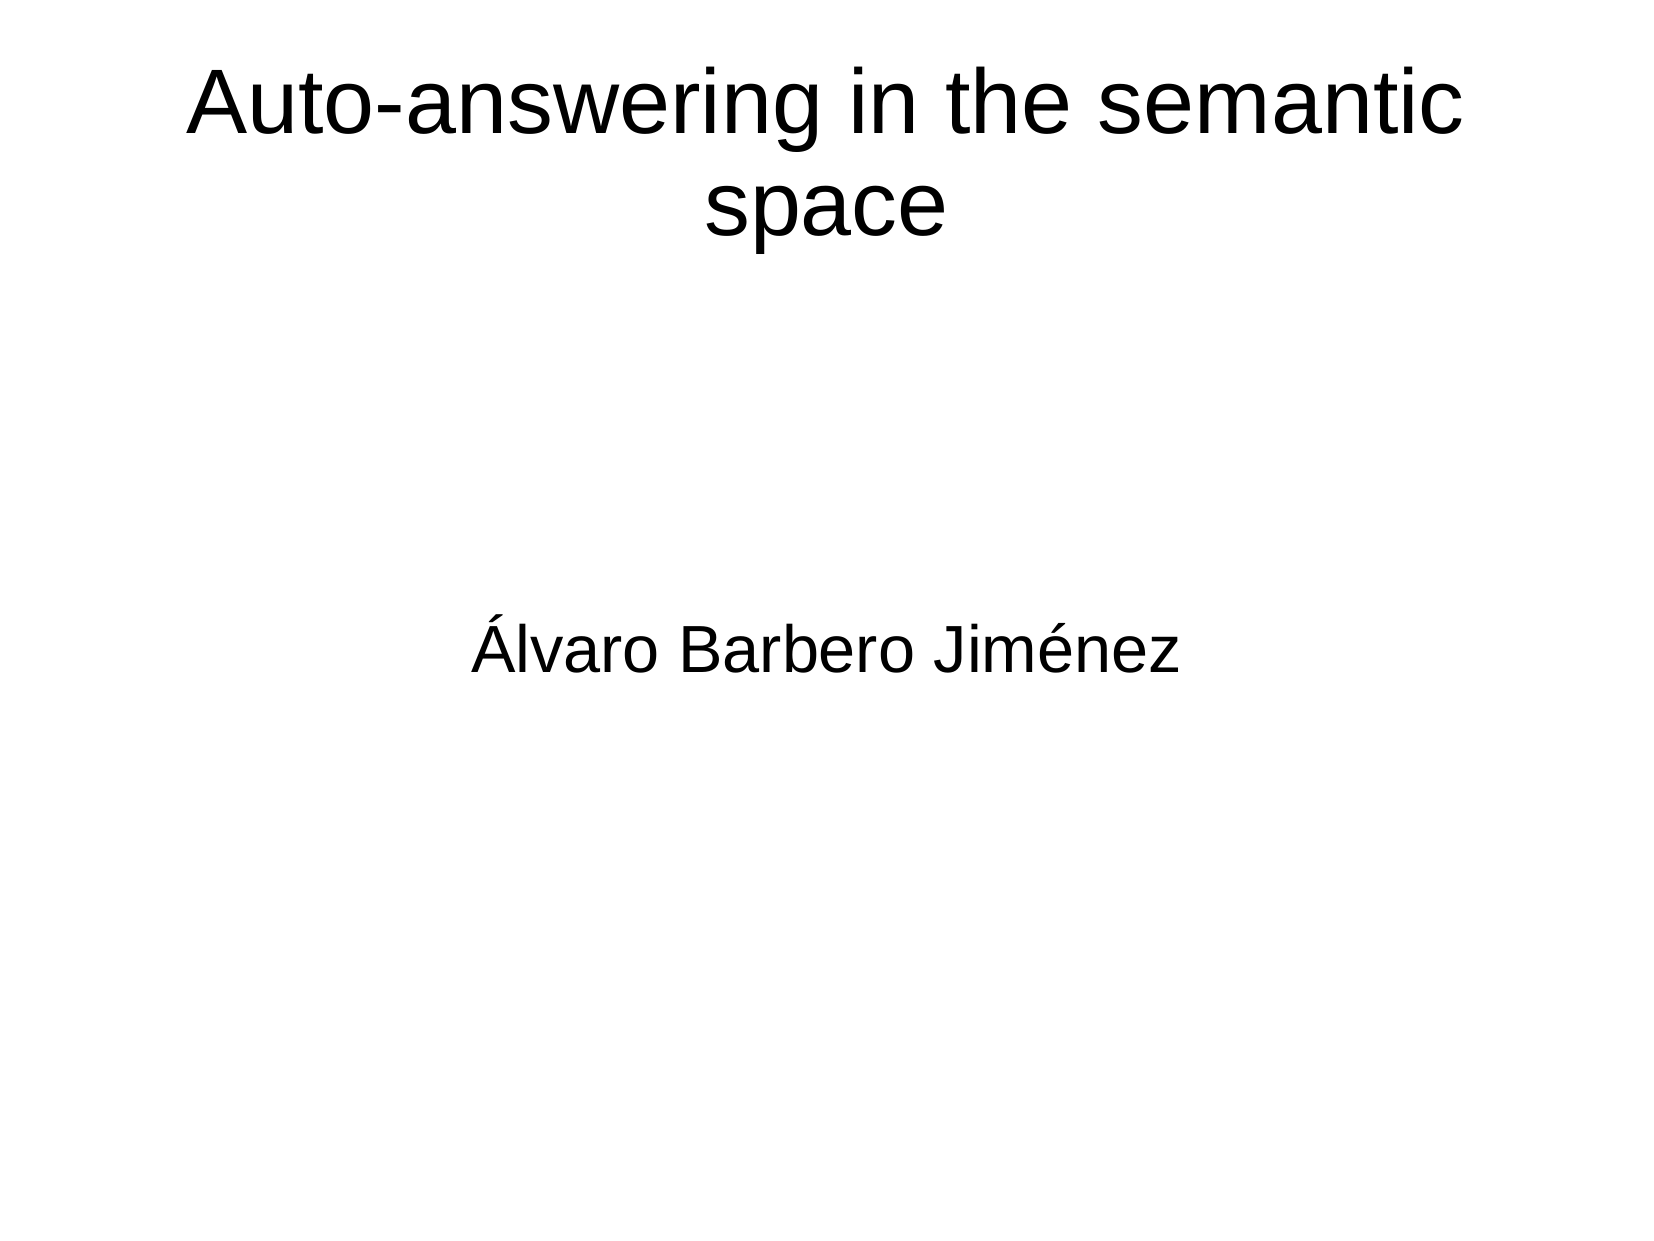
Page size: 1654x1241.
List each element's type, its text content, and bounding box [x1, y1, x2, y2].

subtitle Álvaro Barbero Jiménez [82, 290, 1571, 1010]
title Auto-answering in the semantic space [82, 49, 1571, 257]
